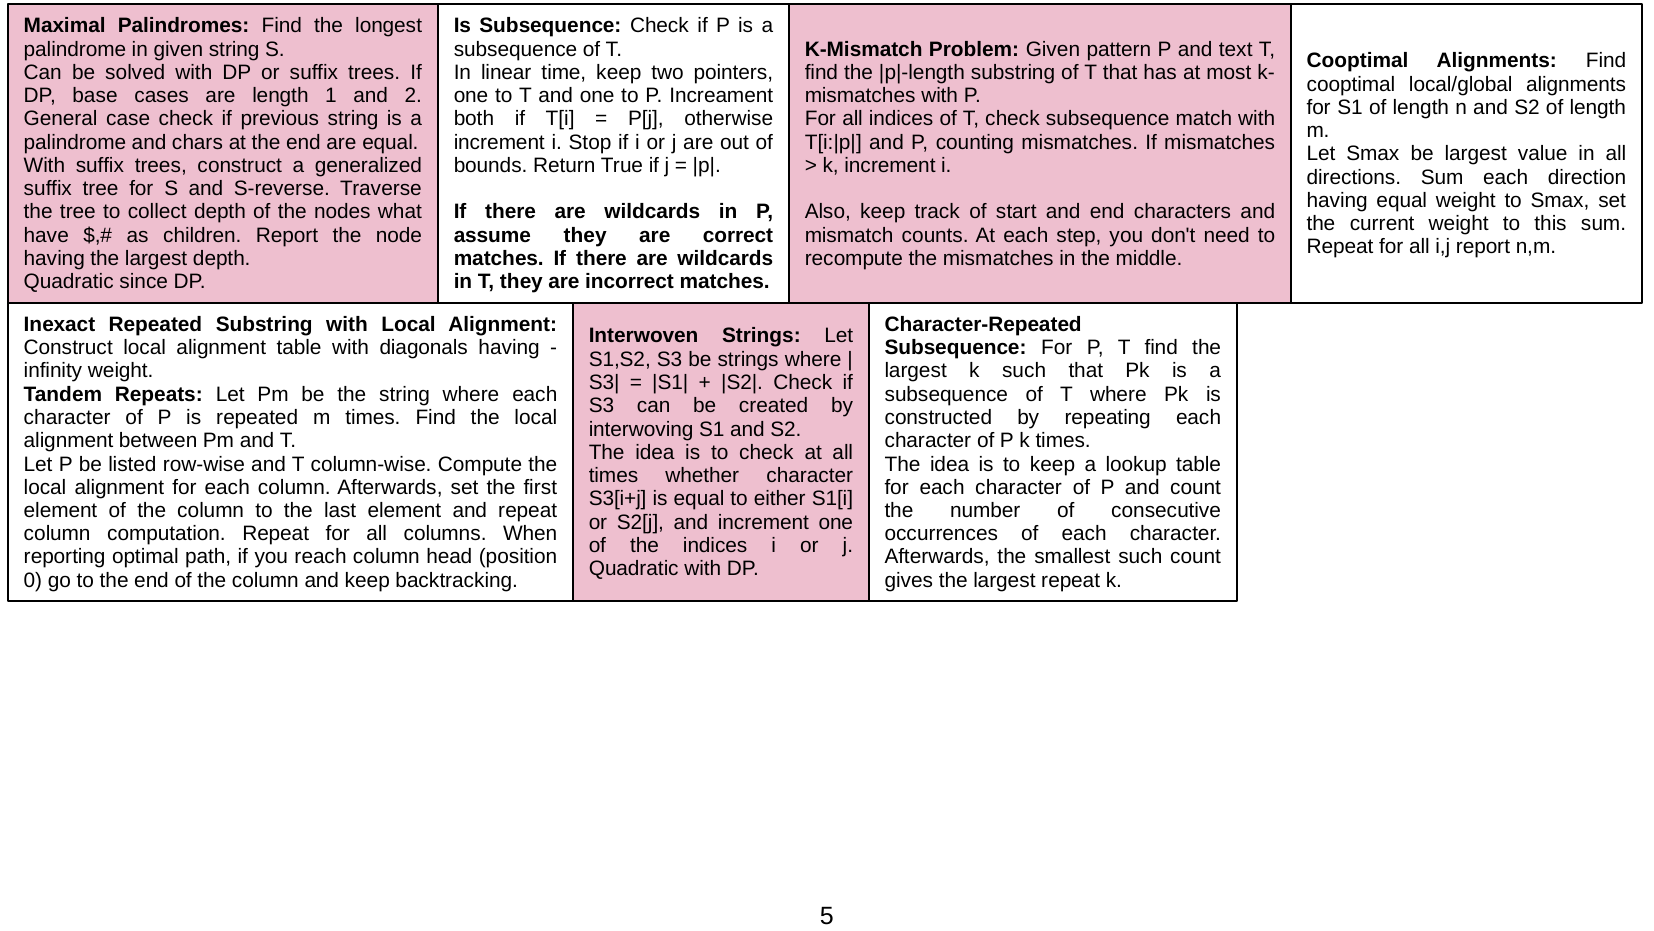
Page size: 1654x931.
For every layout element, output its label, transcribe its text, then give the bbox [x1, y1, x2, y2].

text_box Is Subsequence: Check if P is a subsequence of T. In linear time, keep two pointers, one to T and one to P. Increament both if T[i] = P[j], otherwise increment i. Stop if i or j are out of bounds. Return True if j = |p|. If there are wildcards in P, assume they are correct matches. If there are wildcards in T, they are incorrect matches. [437, 4, 788, 302]
text_box Inexact Repeated Substring with Local Alignment: Construct local alignment table with diagonals having -infinity weight. Tandem Repeats: Let Pm be the string where each character of P is repeated m times. Find the local alignment between Pm and T. Let P be listed row-wise and T column-wise. Compute the local alignment for each column. Afterwards, set the first element of the column to the last element and repeat column computation. Repeat for all columns. When reporting optimal path, if you reach column head (position 0) go to the end of the column and keep backtracking. [8, 302, 572, 602]
text_box Character-Repeated Subsequence: For P, T find the largest k such that Pk is a subsequence of T where Pk is constructed by repeating each character of P k times. The idea is to keep a lookup table for each character of P and count the number of consecutive occurrences of each character. Afterwards, the smallest such count gives the largest repeat k. [868, 302, 1237, 602]
text_box Cooptimal Alignments: Find cooptimal local/global alignments for S1 of length n and S2 of length m. Let Smax be largest value in all directions. Sum each direction having equal weight to Smax, set the current weight to this sum. Repeat for all i,j report n,m. [1290, 4, 1642, 303]
text_box Interwoven Strings: Let S1,S2, S3 be strings where |S3| = |S1| + |S2|. Check if S3 can be created by interwoving S1 and S2. The idea is to check at all times whether character S3[i+j] is equal to either S1[i] or S2[j], and increment one of the indices i or j. Quadratic with DP. [572, 302, 868, 602]
text_box Maximal Palindromes: Find the longest palindrome in given string S. Can be solved with DP or suffix trees. If DP, base cases are length 1 and 2. General case check if previous string is a palindrome and chars at the end are equal. With suffix trees, construct a generalized suffix tree for S and S-reverse. Traverse the tree to collect depth of the nodes what have $,# as children. Report the node having the largest depth. Quadratic since DP. [8, 4, 437, 302]
text_box K-Mismatch Problem: Given pattern P and text T, find the |p|-length substring of T that has at most k-mismatches with P. For all indices of T, check subsequence match with T[i:|p|] and P, counting mismatches. If mismatches > k, increment i. Also, keep track of start and end characters and mismatch counts. At each step, you don't need to recompute the mismatches in the middle. [788, 4, 1290, 303]
text_box <number> [754, 894, 899, 931]
